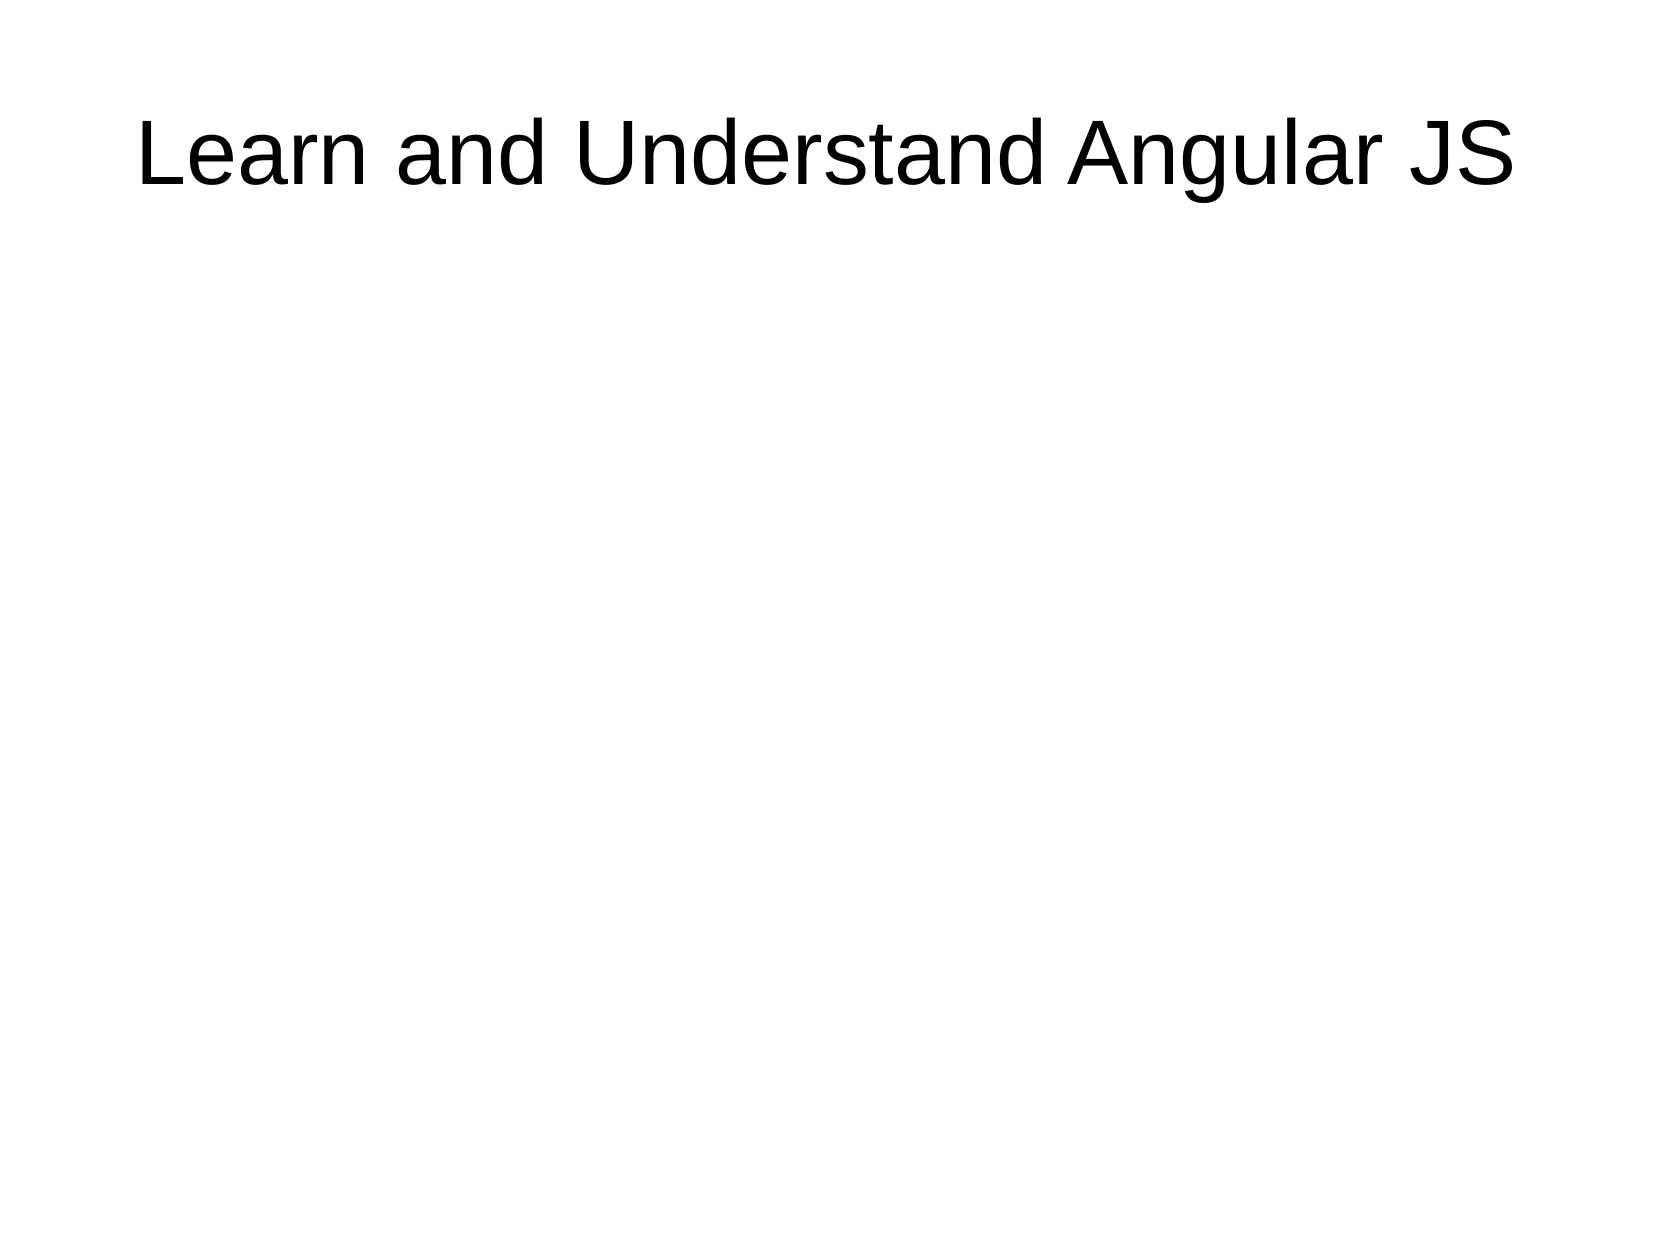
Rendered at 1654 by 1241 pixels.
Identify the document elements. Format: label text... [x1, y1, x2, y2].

title Learn and Understand Angular JS [82, 49, 1571, 257]
